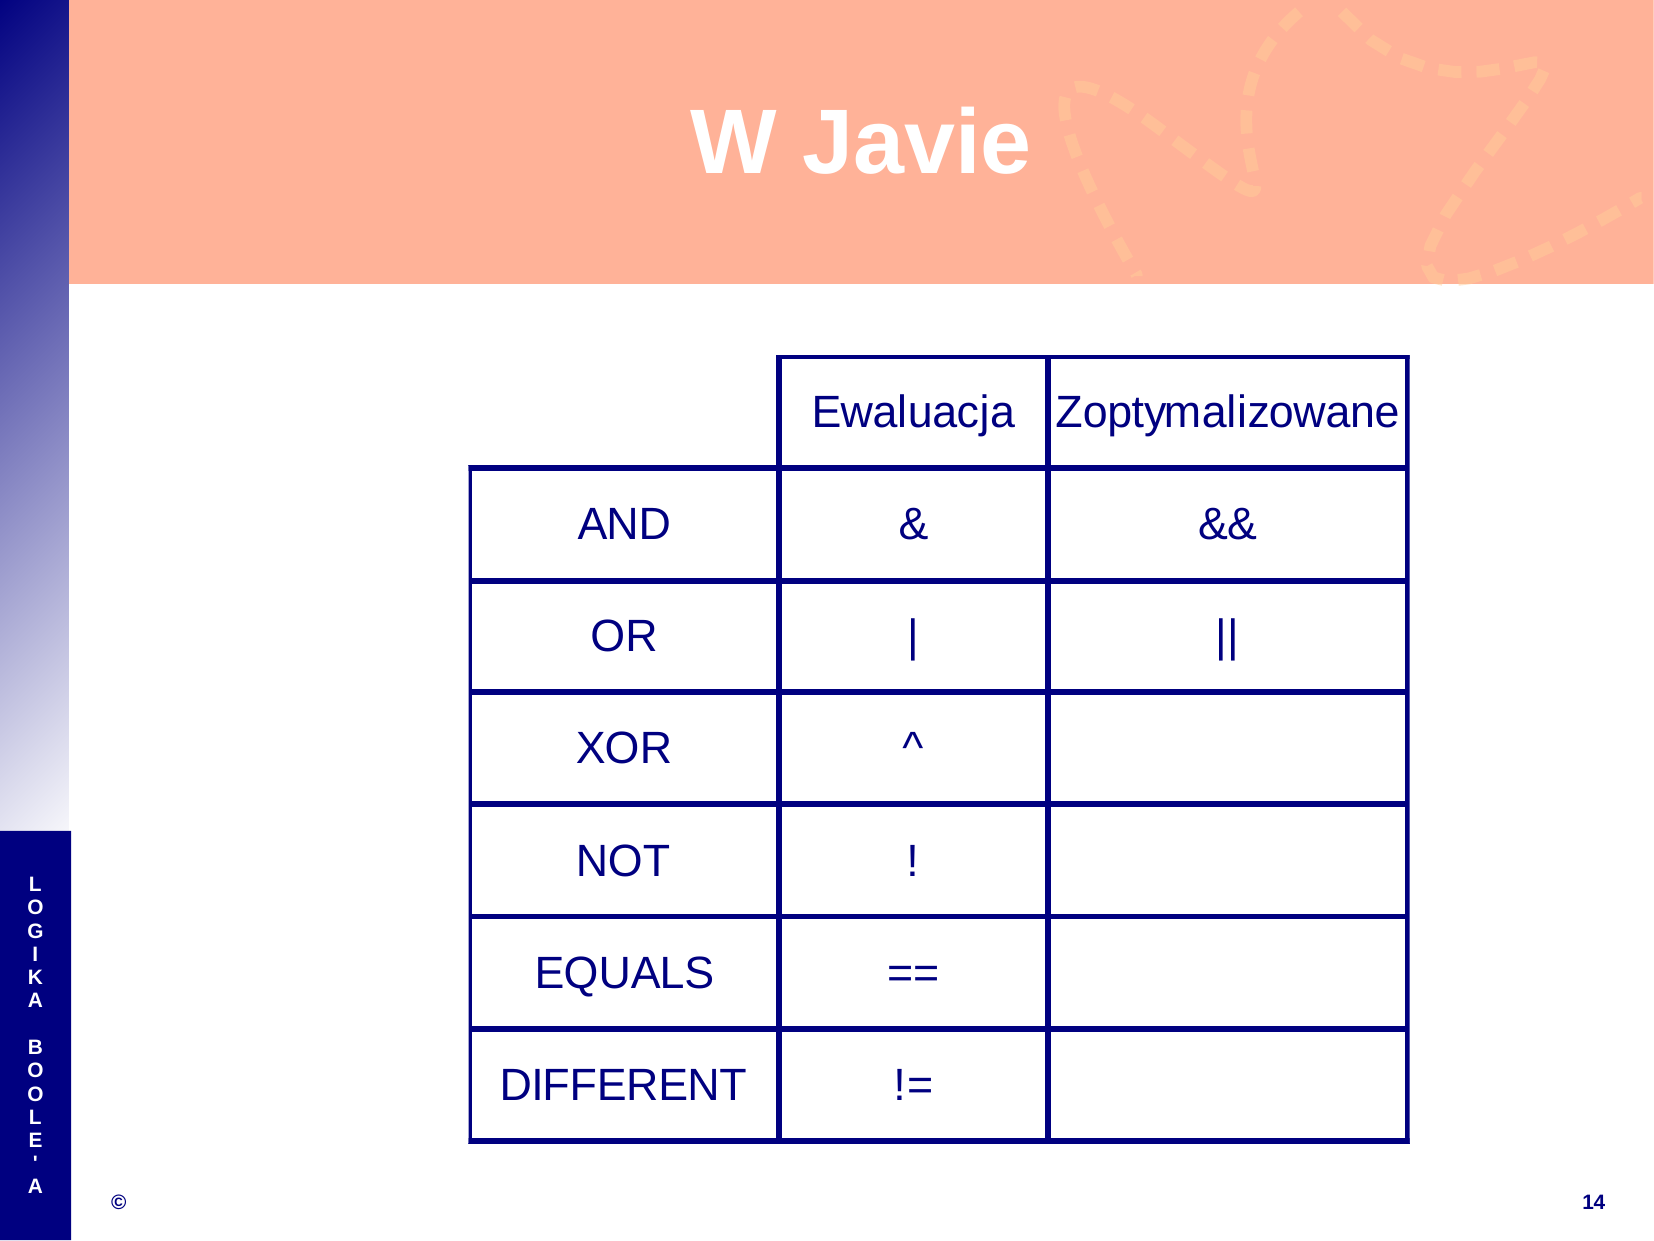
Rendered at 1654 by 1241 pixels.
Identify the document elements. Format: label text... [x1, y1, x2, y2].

text_box L O G I K A B O O L E ' A [0, 830, 71, 1241]
title W Javie [106, 37, 1617, 246]
chart [468, 355, 1410, 1169]
